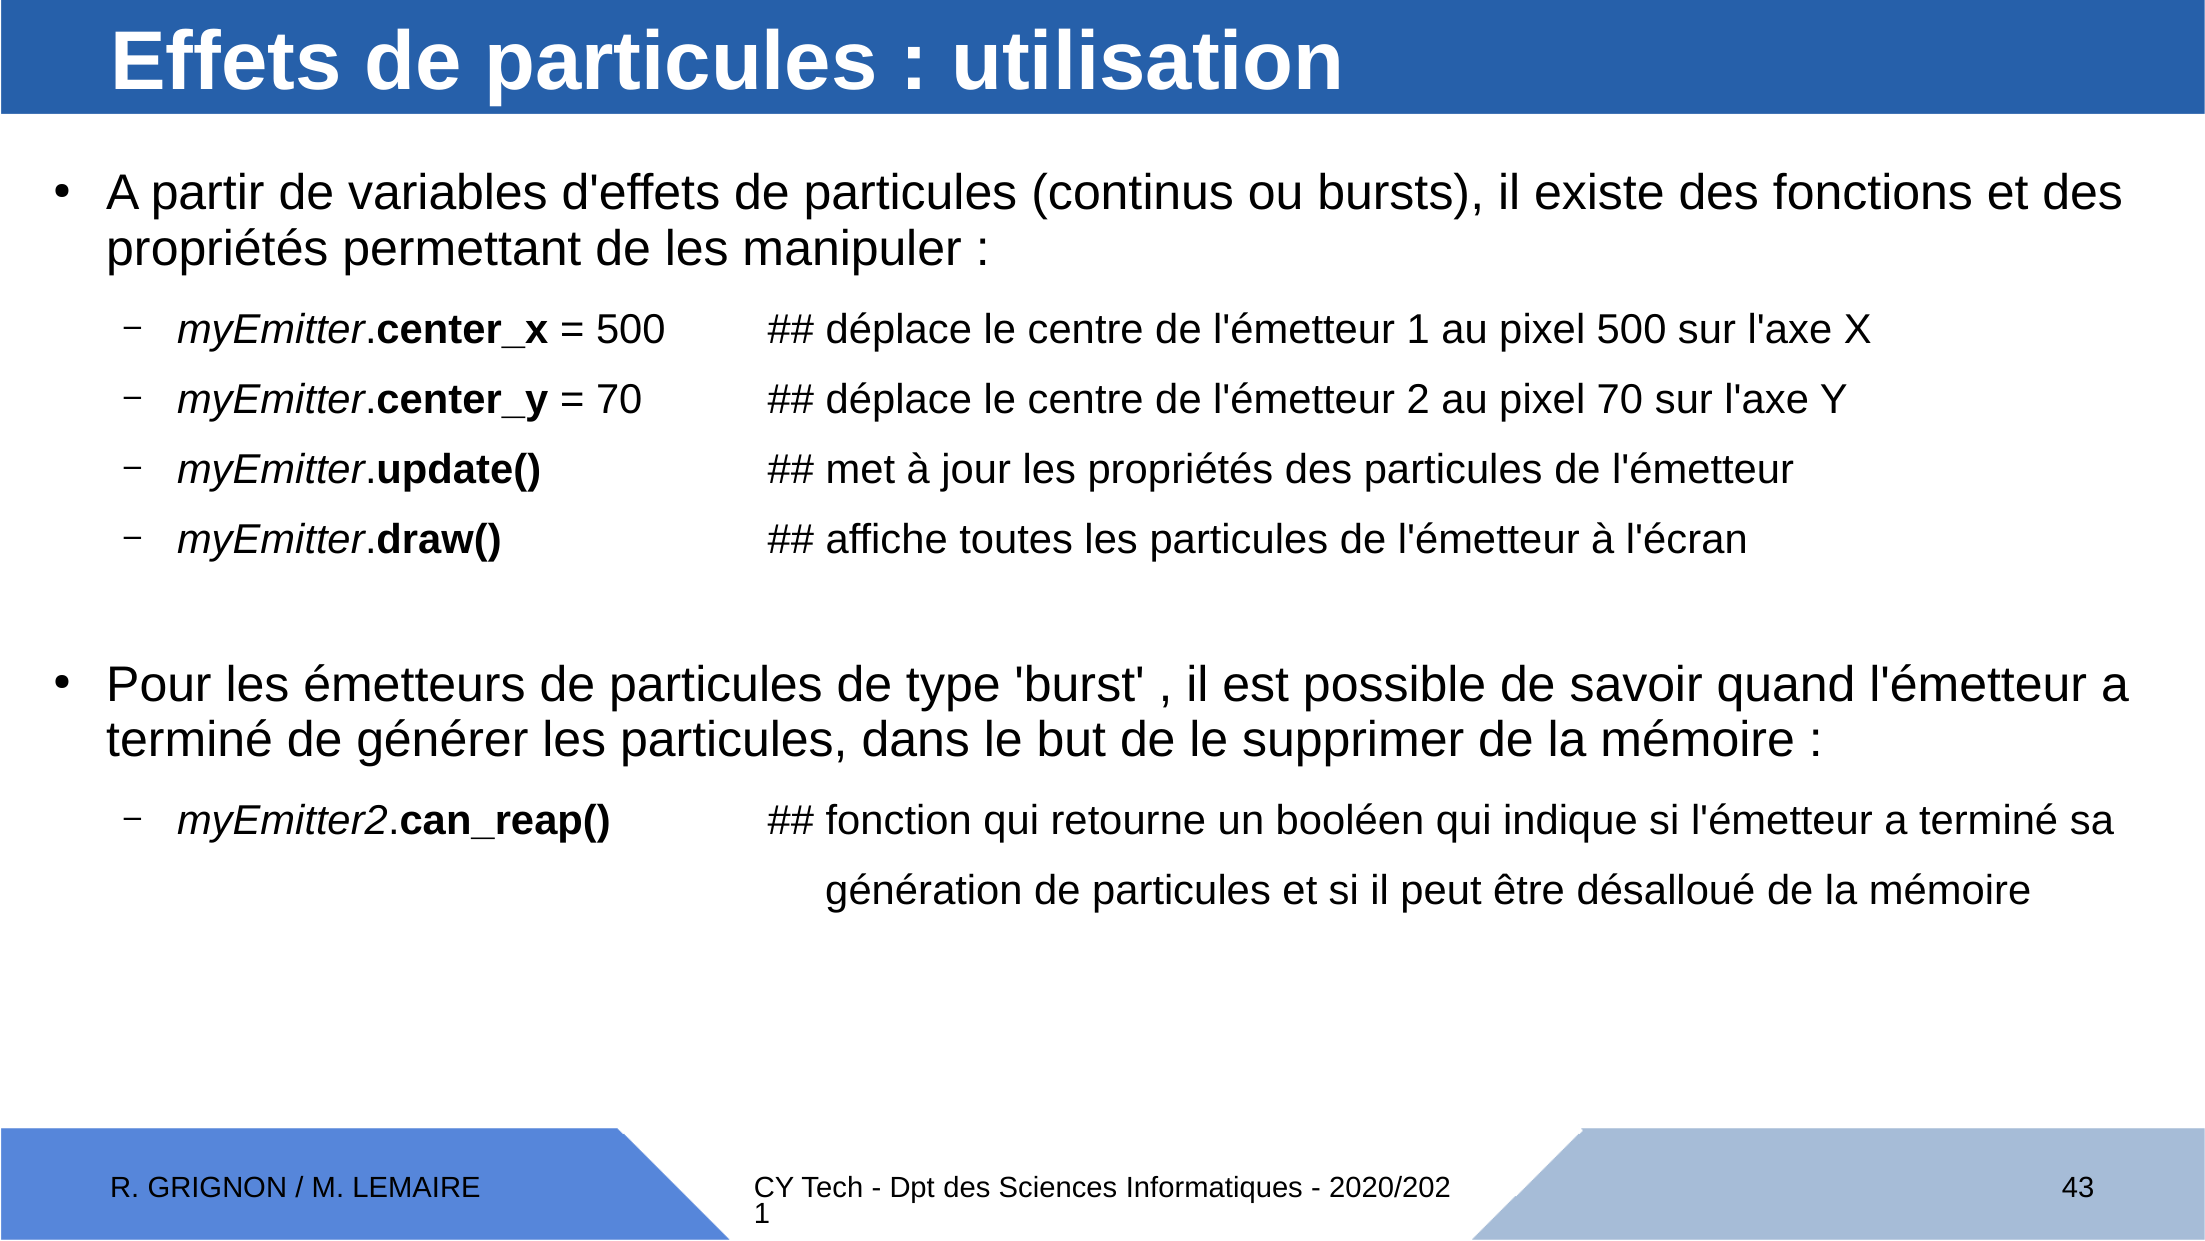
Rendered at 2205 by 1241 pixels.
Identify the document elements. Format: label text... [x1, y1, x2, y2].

title Effets de particules : utilisation [110, 49, 2095, 235]
picture [0, 0, 2205, 1241]
list A partir de variables d'effets de particules (continus ou bursts), il existe des fonctions et des propriétés permettant de les manipuler : myEmitter.center_x = 500 ## déplace le centre de l'émetteur 1 au pixel 500 sur l'axe X myEmitter.center_y = 70 ## déplace le centre de l'émetteur 2 au pixel 70 sur l'axe Y myEmitter.update() ## met à jour les propriétés des particules de l'émetteur myEmitter.draw() ## affiche toutes les particules de l'émetteur à l'écran Pour les émetteurs de particules de type 'burst' , il est possible de savoir quand l'émetteur a terminé de générer les particules, dans le but de le supprimer de la mémoire : myEmitter2.can_reap() ## fonction qui retourne un booléen qui indique si l'émetteur a terminé sa génération de particules et si il peut être désalloué de la mémoire [35, 235, 2186, 921]
